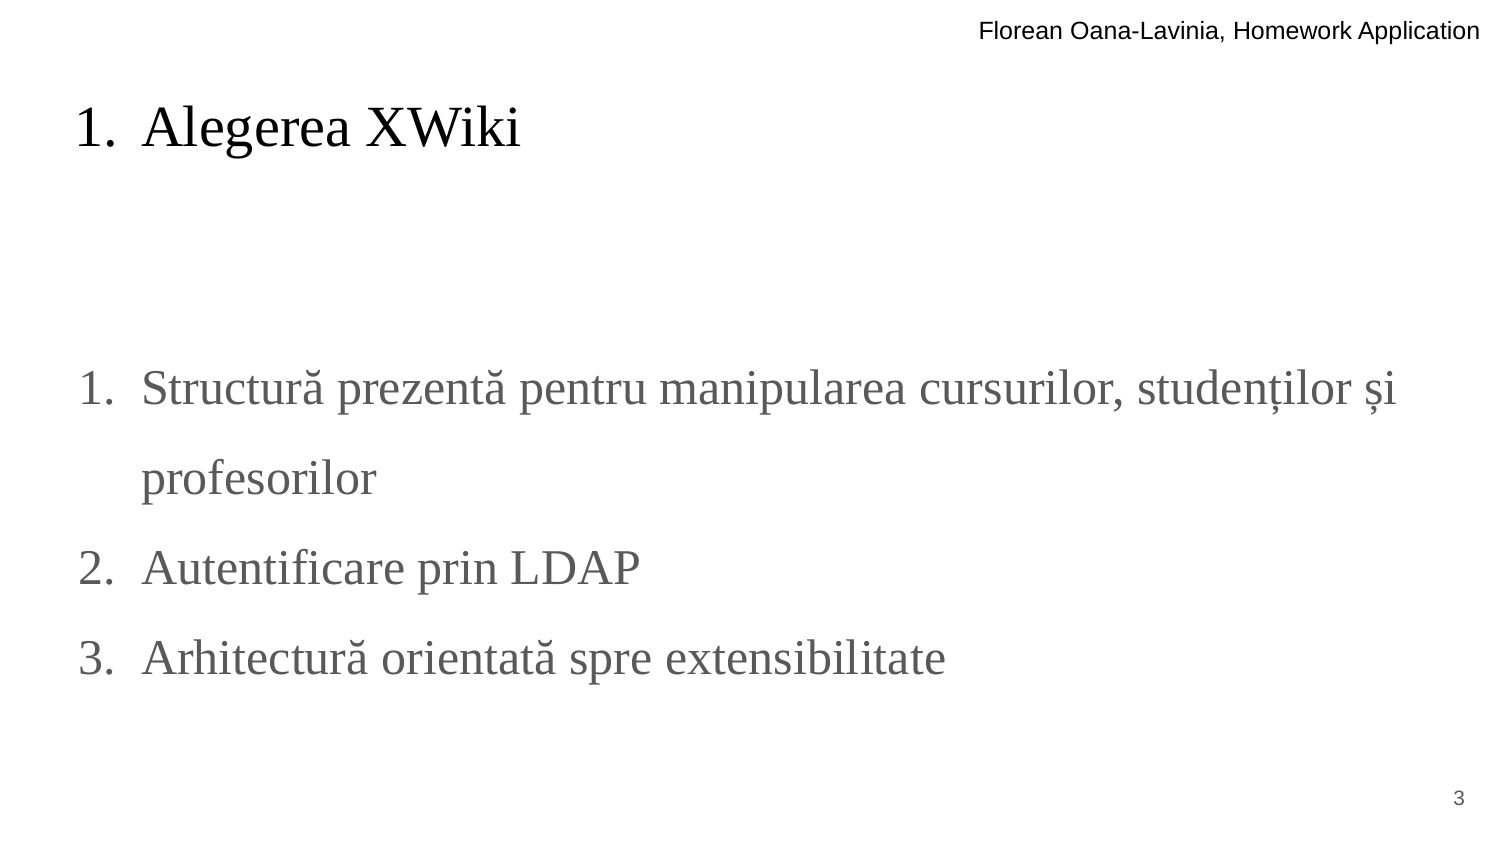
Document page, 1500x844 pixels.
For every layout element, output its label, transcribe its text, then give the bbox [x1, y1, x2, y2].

slide_number <number> [1389, 764, 1480, 830]
title Alegerea XWiki [51, 72, 1449, 167]
list Structură prezentă pentru manipularea cursurilor, studenților și profesorilor Autentificare prin LDAP Arhitectură orientată spre extensibilitate [51, 260, 1449, 750]
text_box Florean Oana-Lavinia, Homework Application [963, 0, 1500, 67]
